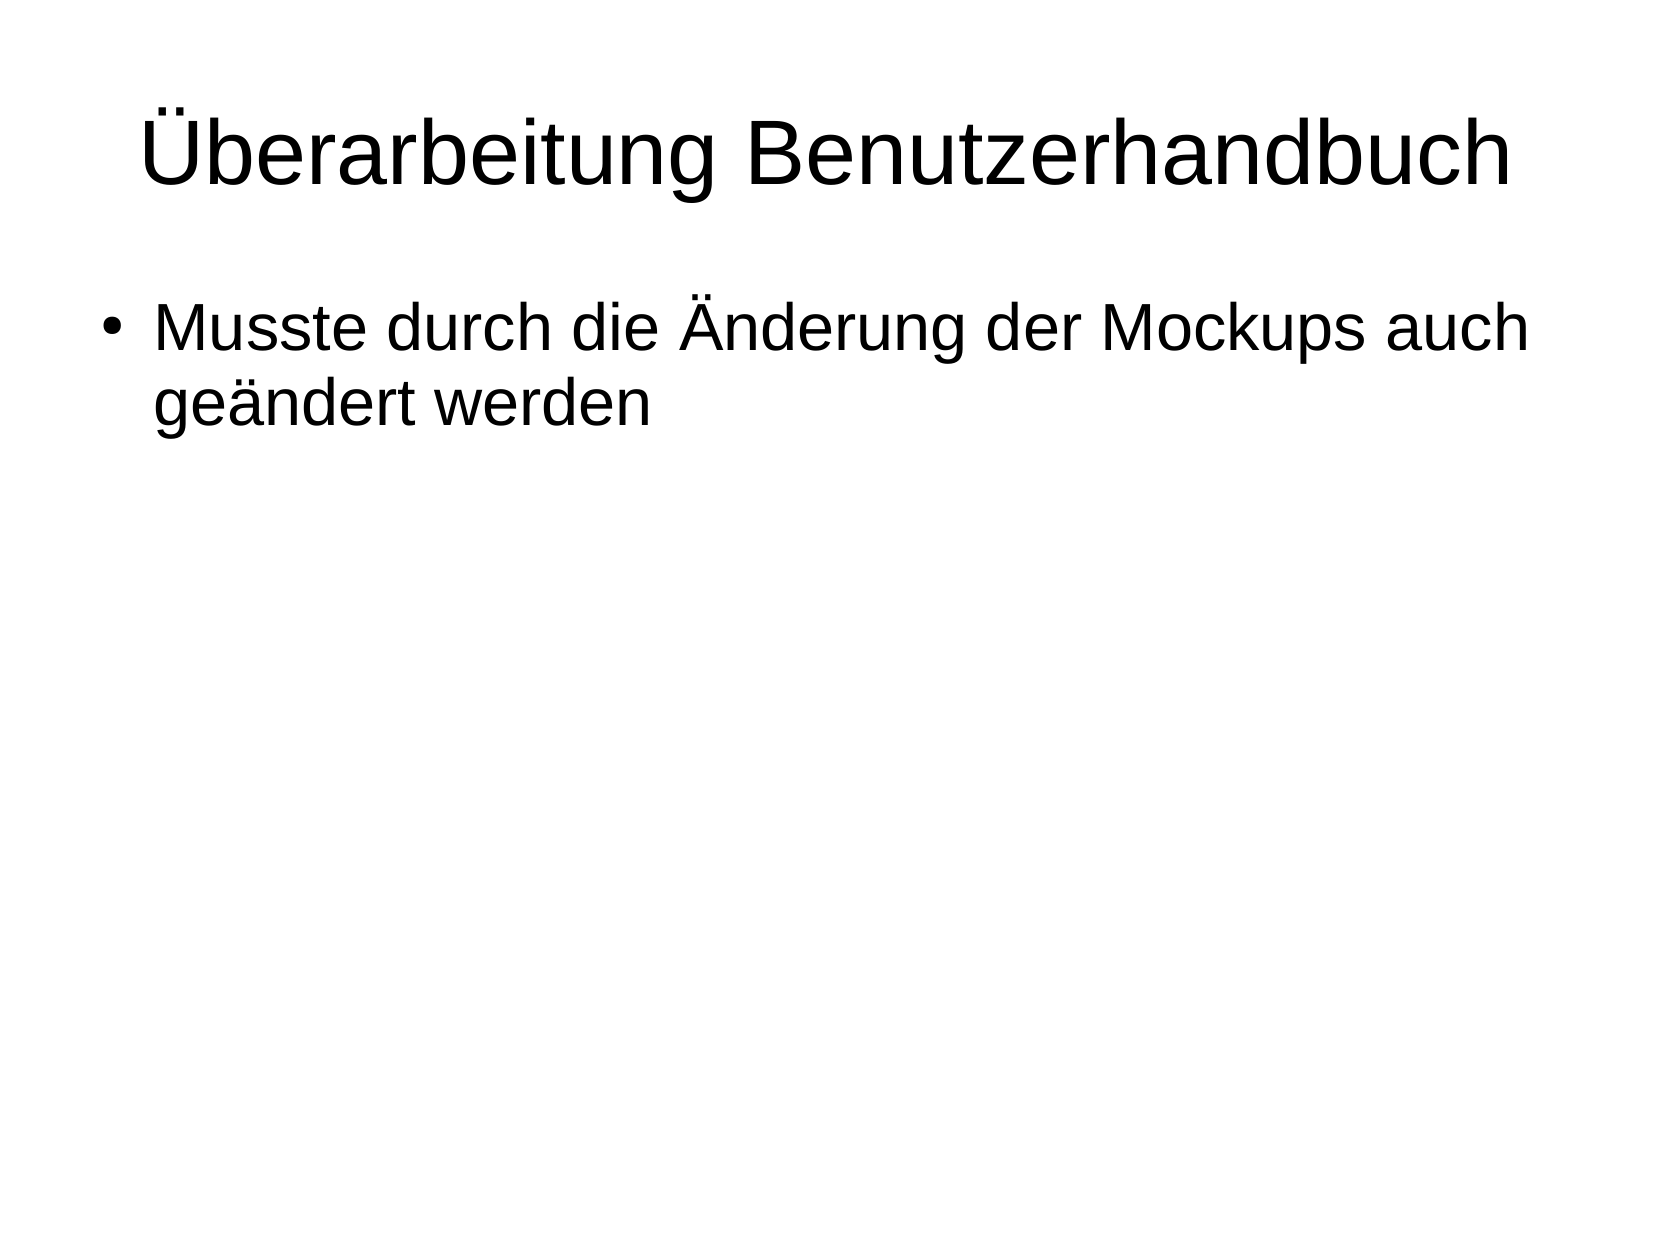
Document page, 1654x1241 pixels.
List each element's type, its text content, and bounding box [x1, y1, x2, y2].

list Musste durch die Änderung der Mockups auch geändert werden [82, 290, 1571, 1010]
title Überarbeitung Benutzerhandbuch [82, 49, 1571, 257]
